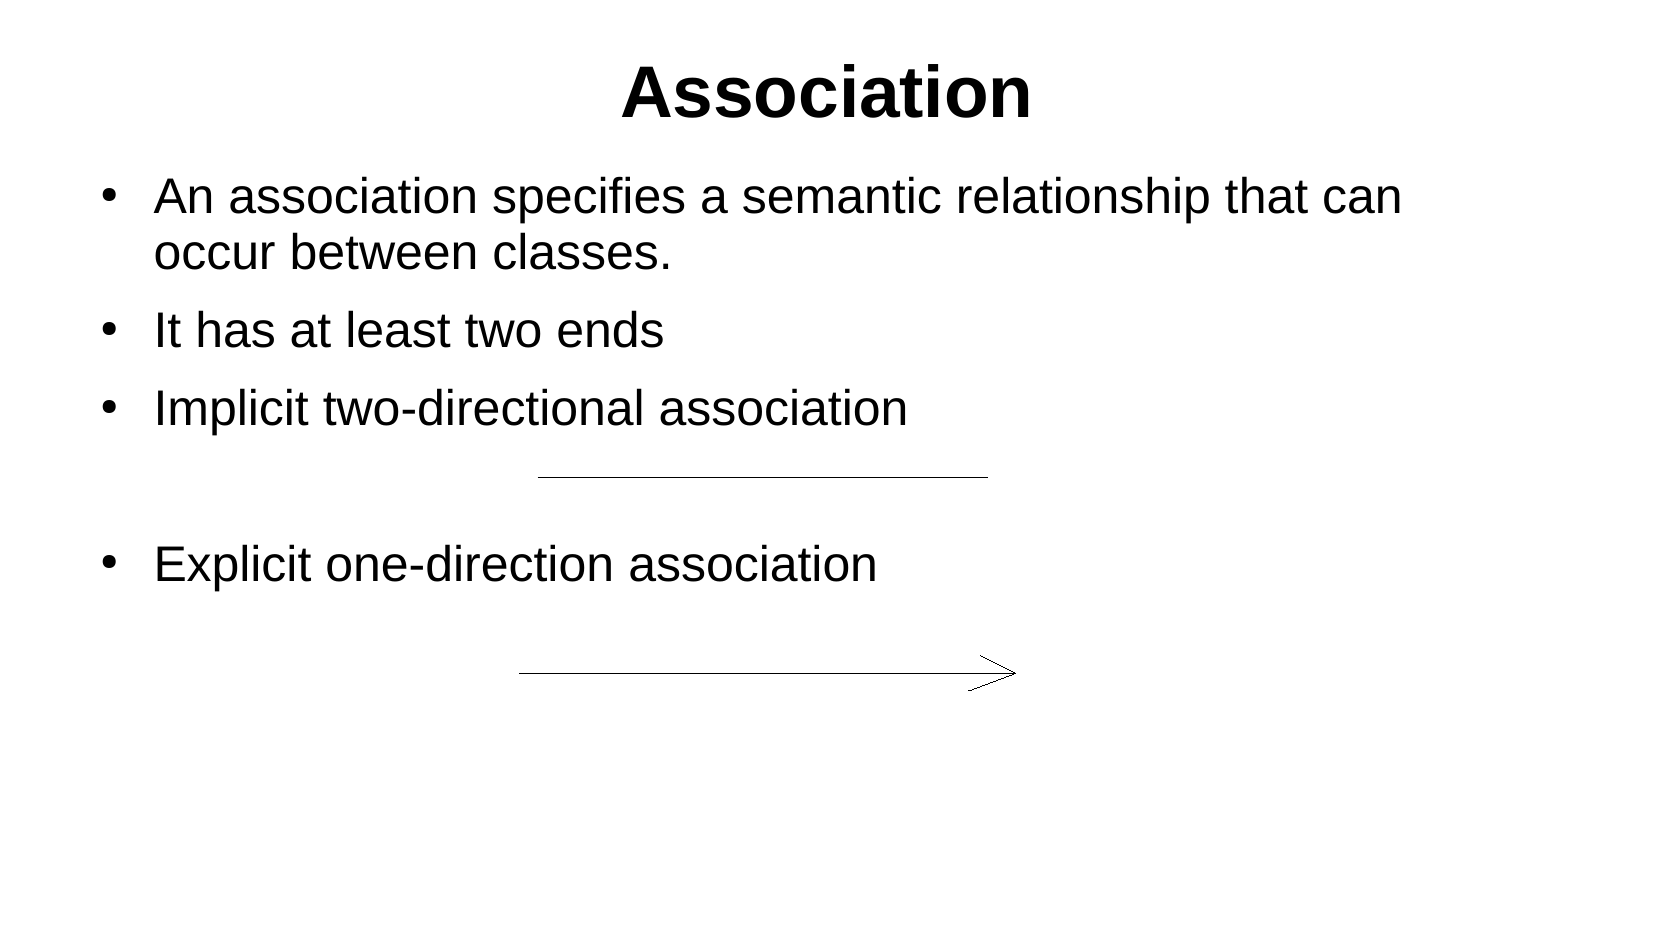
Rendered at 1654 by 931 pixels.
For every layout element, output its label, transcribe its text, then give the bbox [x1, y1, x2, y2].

list An association specifies a semantic relationship that can occur between classes. It has at least two ends Implicit two-directional association Explicit one-direction association [82, 168, 1538, 889]
title Association [82, 37, 1571, 147]
